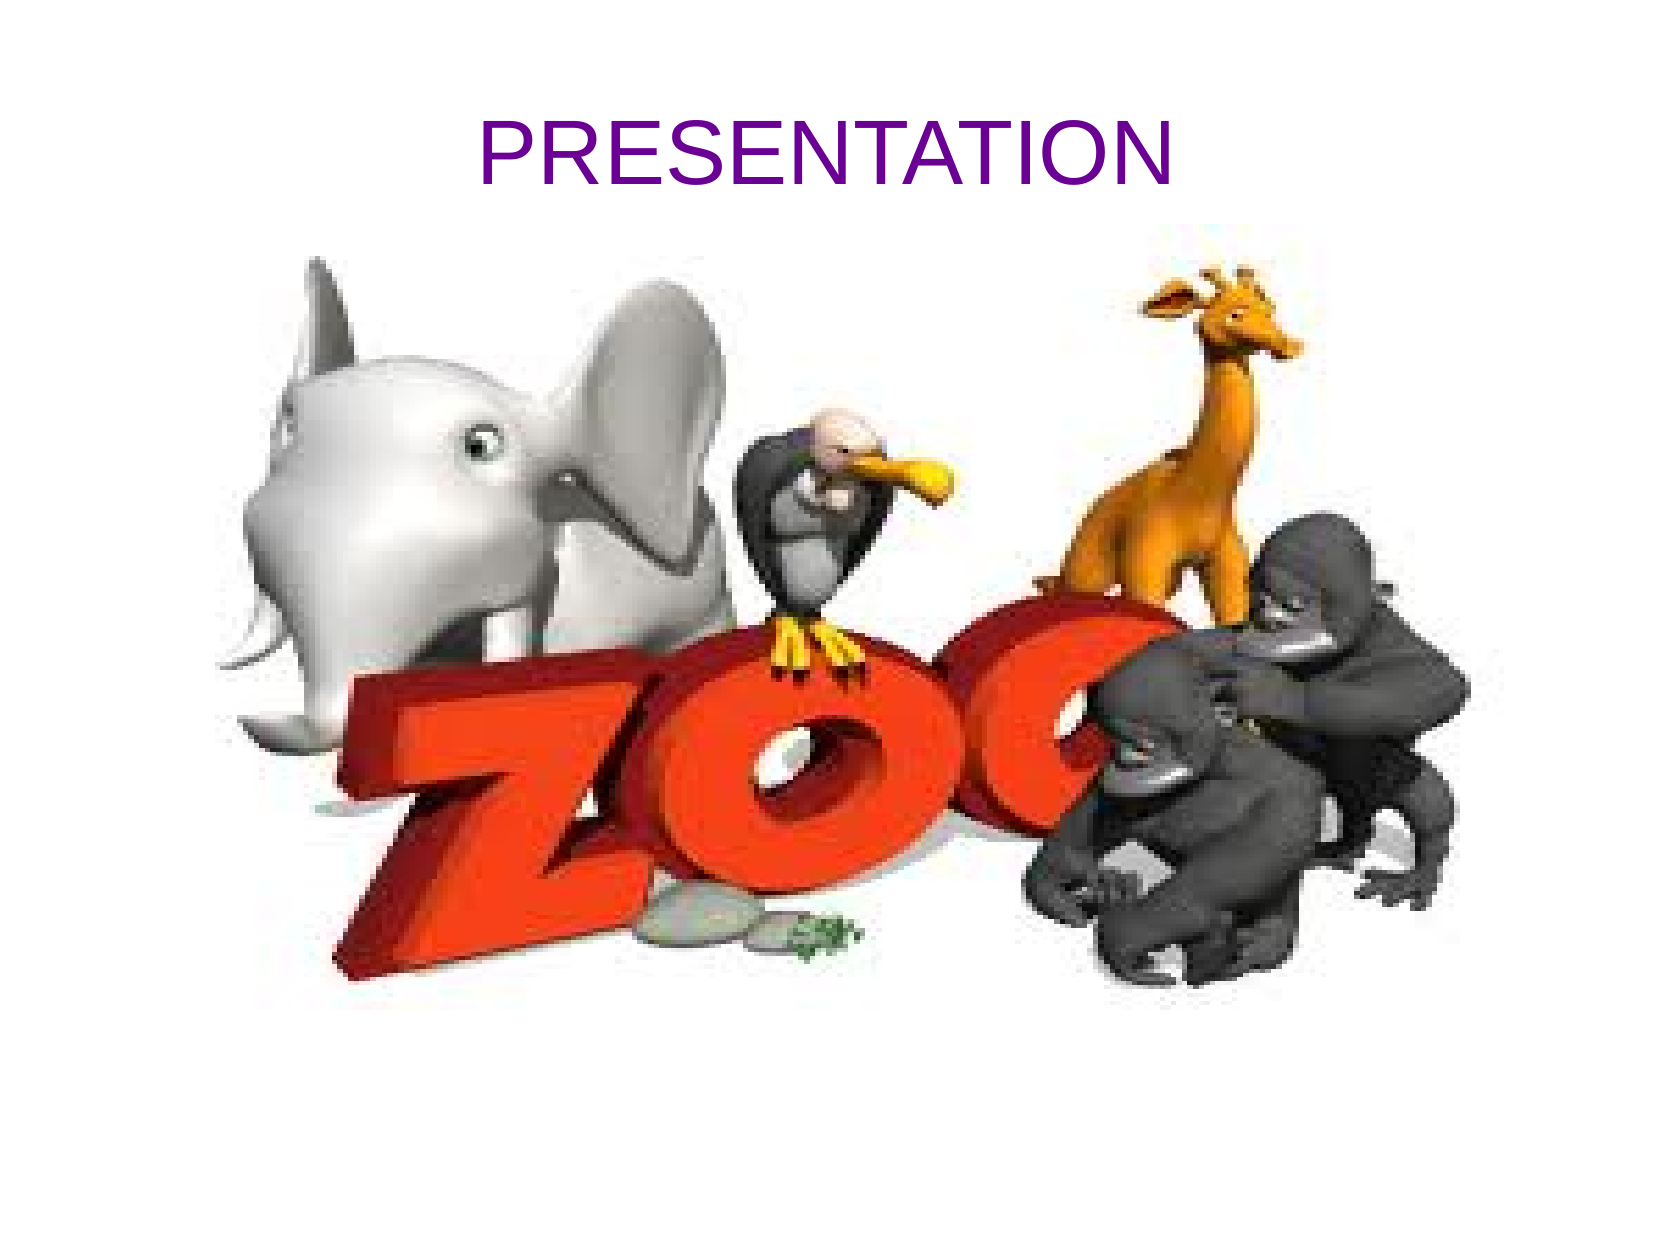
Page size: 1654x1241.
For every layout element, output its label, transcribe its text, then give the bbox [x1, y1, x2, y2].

title PRESENTATION [82, 49, 1571, 257]
picture [82, 224, 1538, 1010]
